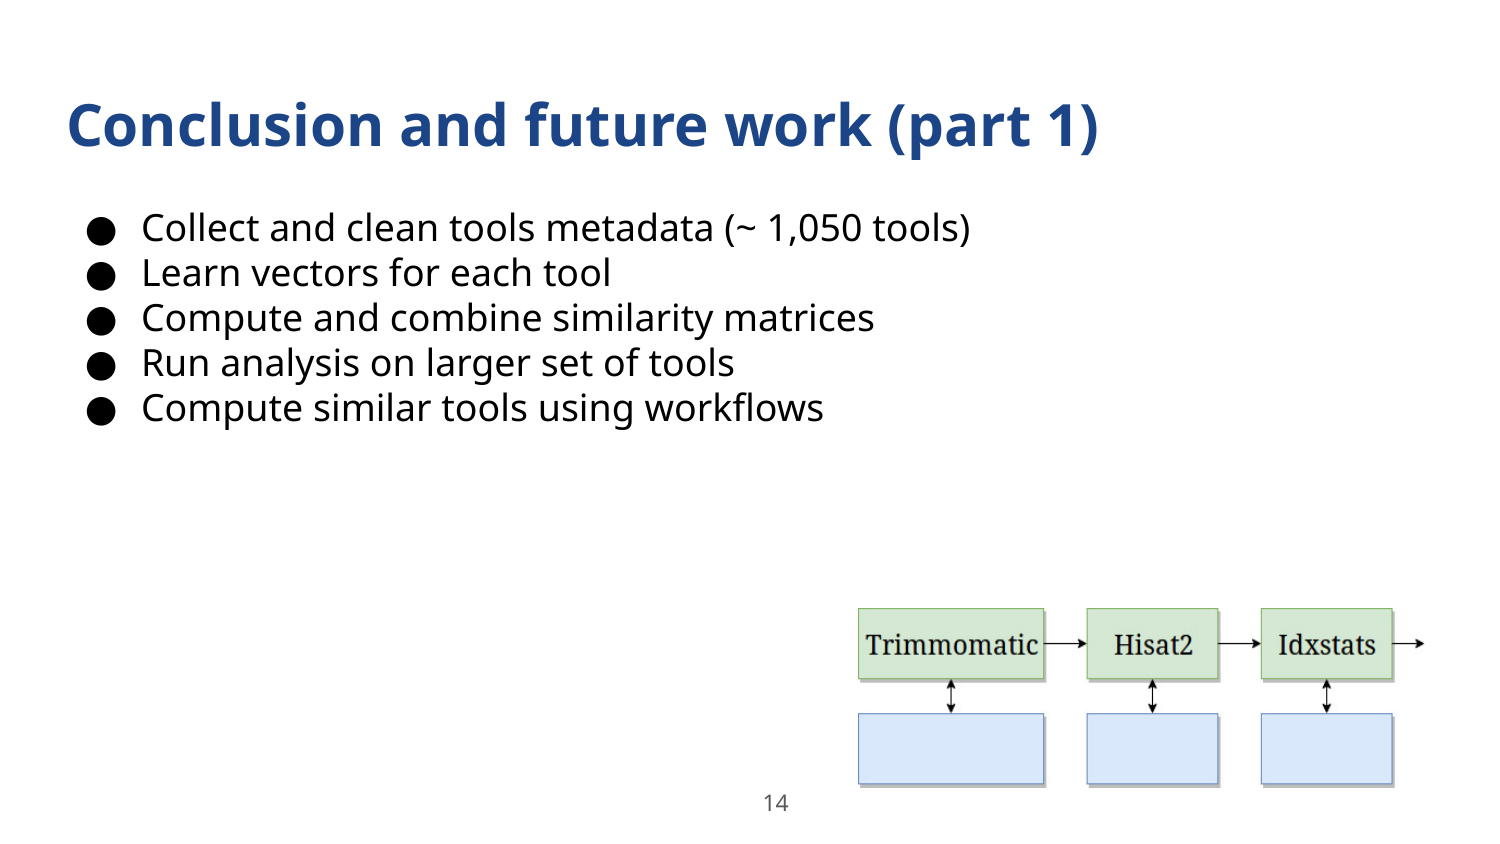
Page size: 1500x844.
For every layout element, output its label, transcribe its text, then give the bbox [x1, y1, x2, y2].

title Conclusion and future work (part 1) [51, 72, 1449, 167]
slide_number <number> [714, 771, 805, 837]
list Collect and clean tools metadata (~ 1,050 tools) Learn vectors for each tool Compute and combine similarity matrices Run analysis on larger set of tools Compute similar tools using workflows [51, 189, 1459, 765]
picture [858, 608, 1434, 788]
